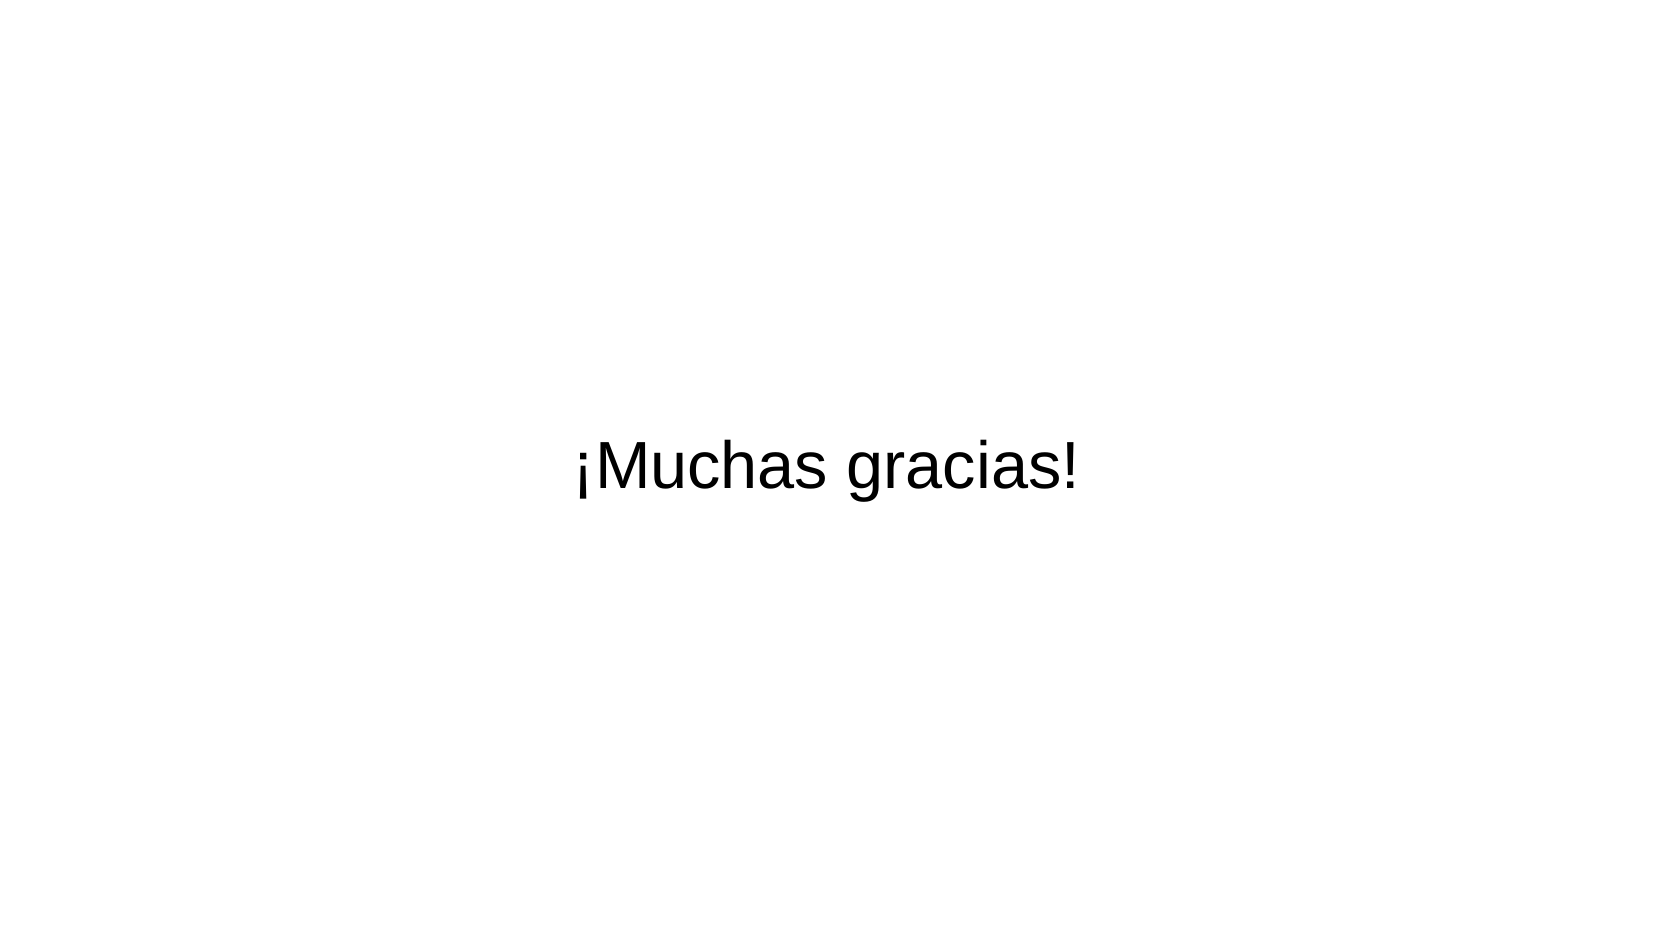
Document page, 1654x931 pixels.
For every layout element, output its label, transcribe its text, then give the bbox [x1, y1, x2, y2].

subtitle ¡Muchas gracias! [0, 51, 1654, 879]
